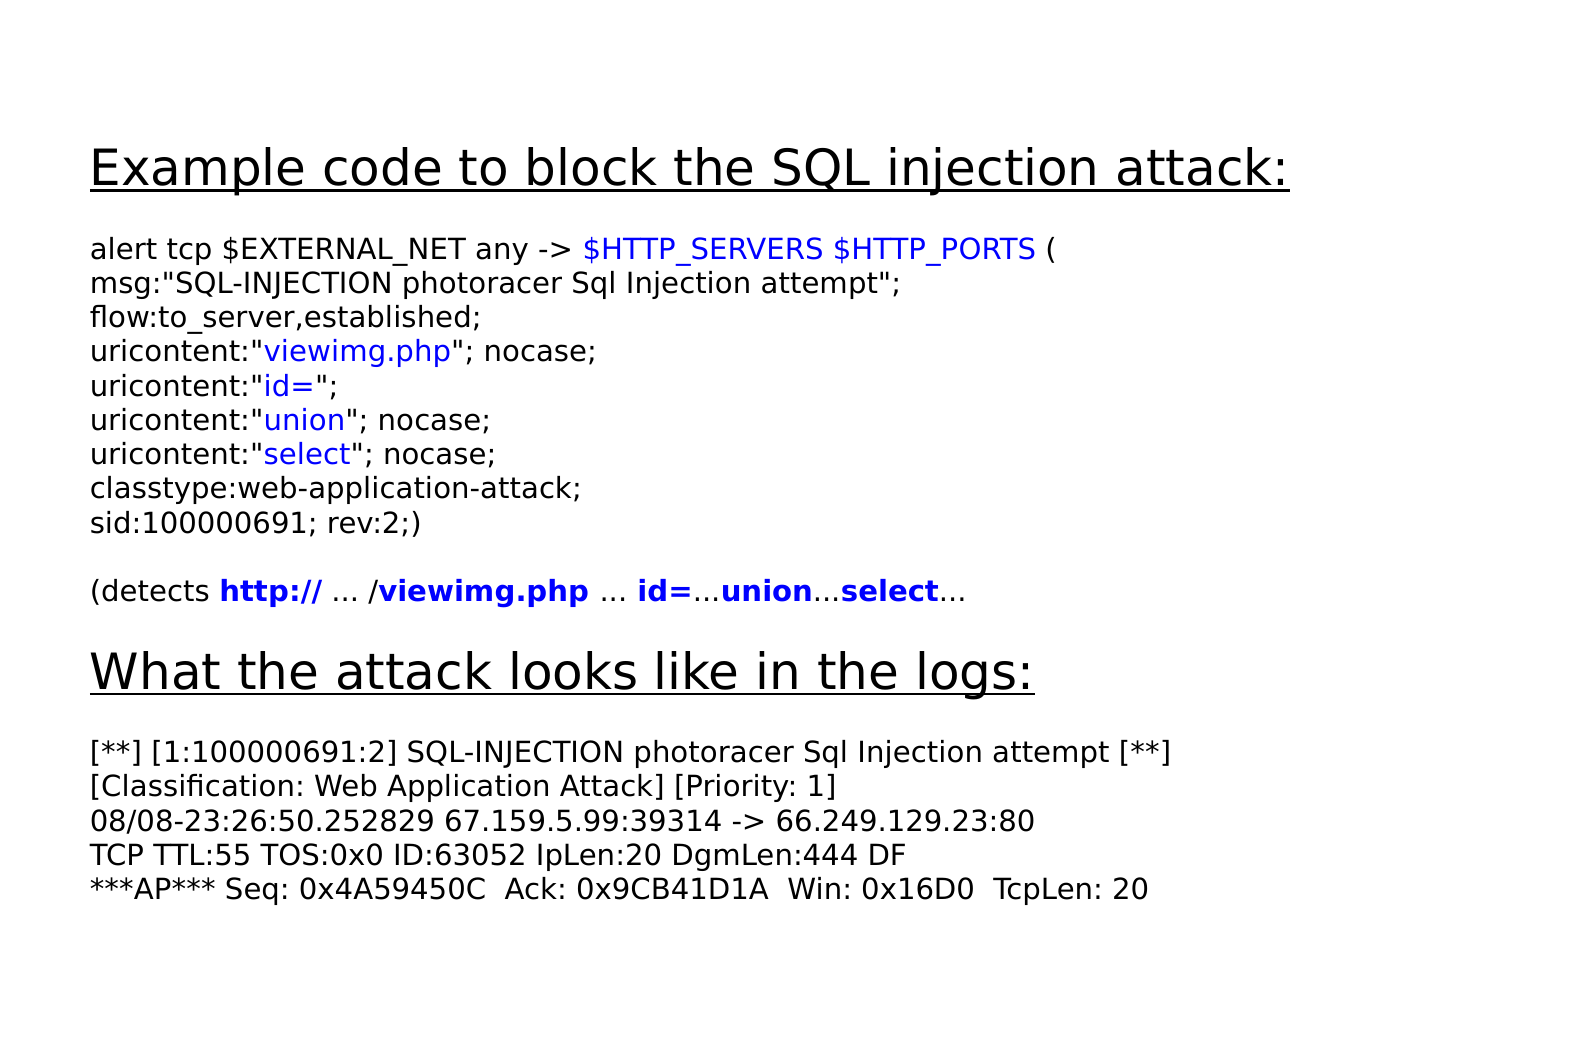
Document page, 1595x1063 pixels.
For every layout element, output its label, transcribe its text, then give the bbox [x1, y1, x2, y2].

text_box Example code to block the SQL injection attack: alert tcp $EXTERNAL_NET any -> $HTTP_SERVERS $HTTP_PORTS ( msg:"SQL-INJECTION photoracer Sql Injection attempt"; flow:to_server,established; uricontent:"viewimg.php"; nocase; uricontent:"id="; uricontent:"union"; nocase; uricontent:"select"; nocase; classtype:web-application-attack; sid:100000691; rev:2;) (detects http:// ... /viewimg.php ... id=...union...select... What the attack looks like in the logs: [**] [1:100000691:2] SQL-INJECTION photoracer Sql Injection attempt [**] [Classification: Web Application Attack] [Priority: 1] 08/08-23:26:50.252829 67.159.5.99:39314 -> 66.249.129.23:80 TCP TTL:55 TOS:0x0 ID:63052 IpLen:20 DgmLen:444 DF ***AP*** Seq: 0x4A59450C Ack: 0x9CB41D1A Win: 0x16D0 TcpLen: 20 [75, 131, 1501, 915]
